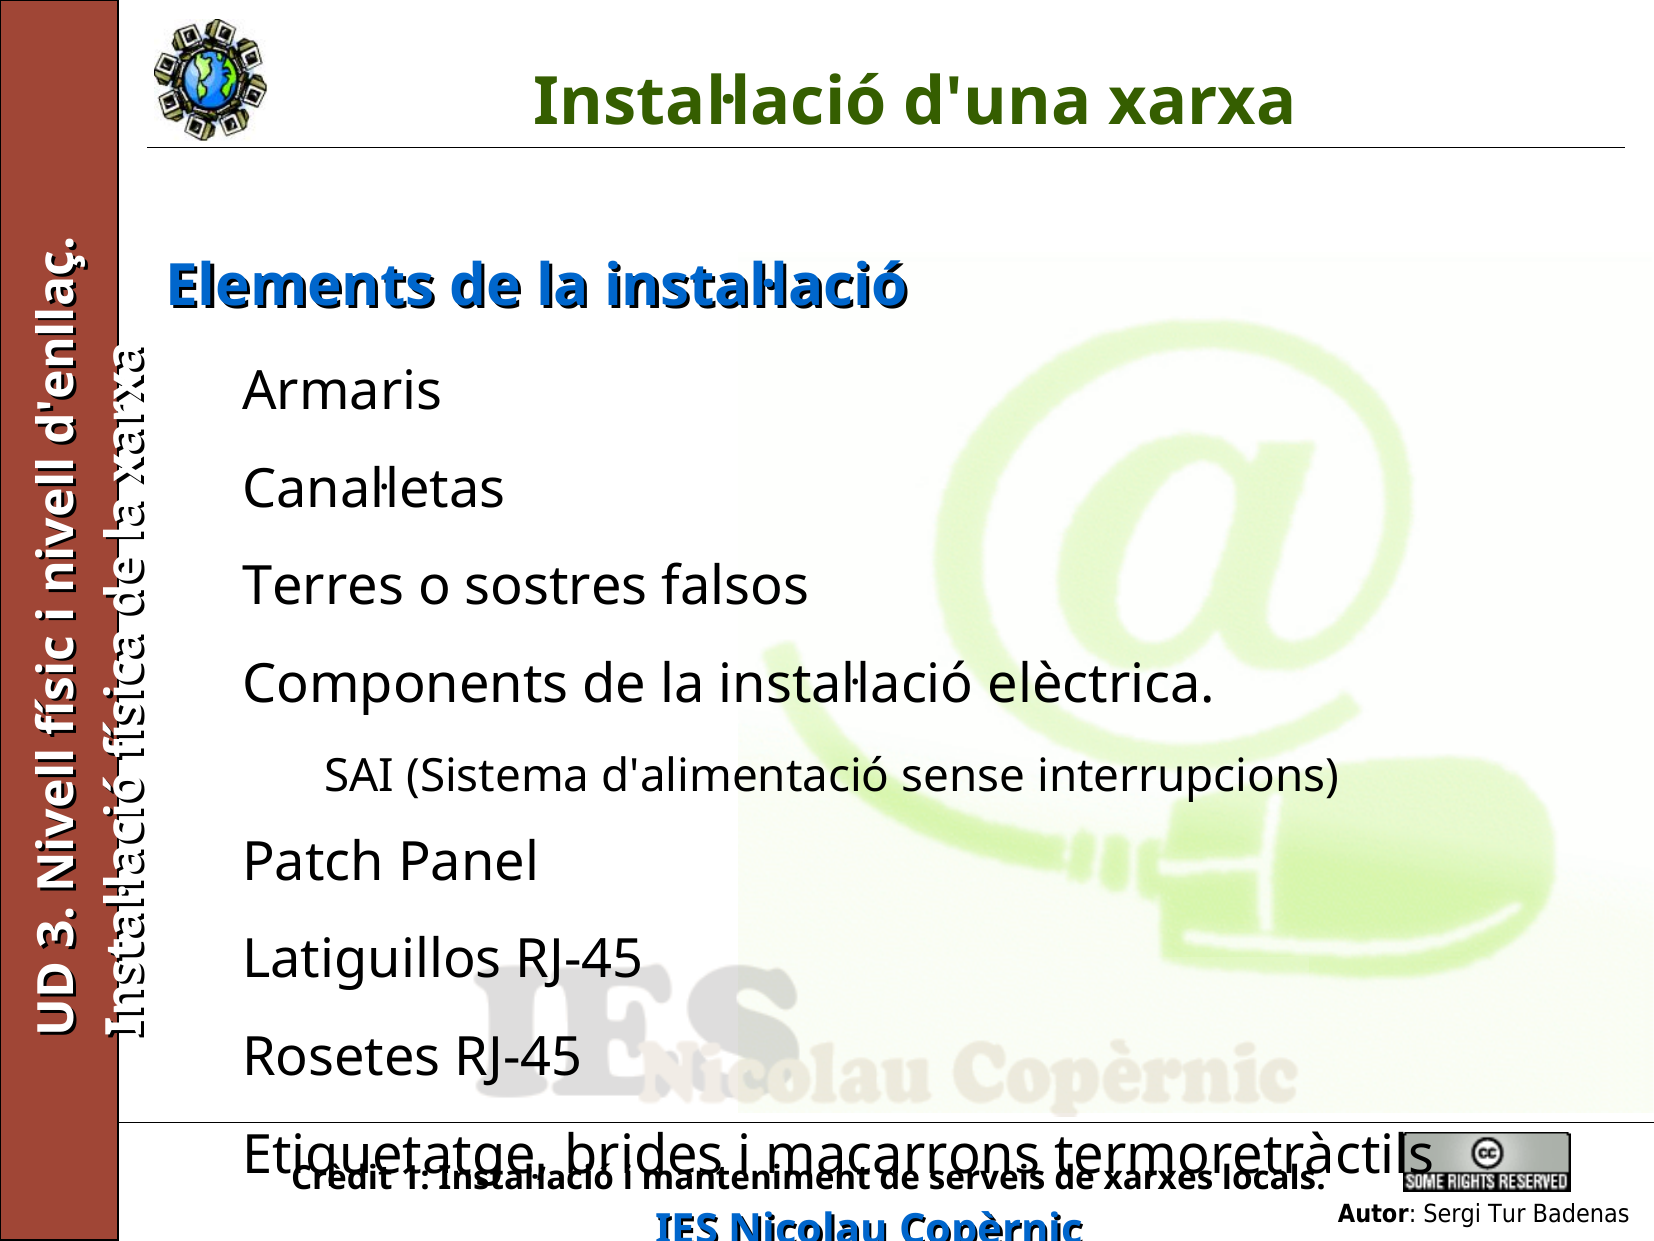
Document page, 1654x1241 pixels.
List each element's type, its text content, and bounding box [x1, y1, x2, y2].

list Elements de la instal·lació Armaris Canal·letas Terres o sostres falsos Components de la instal·lació elèctrica. SAI (Sistema d'alimentació sense interrupcions) Patch Panel Latiguillos RJ-45 Rosetes RJ-45 Etiquetatge, brides i macarrons termoretràctils [147, 242, 1636, 1078]
picture [1403, 1132, 1571, 1192]
picture [466, 252, 1654, 1117]
picture [154, 19, 268, 142]
title Instal·lació d'una xarxa [171, 56, 1654, 141]
